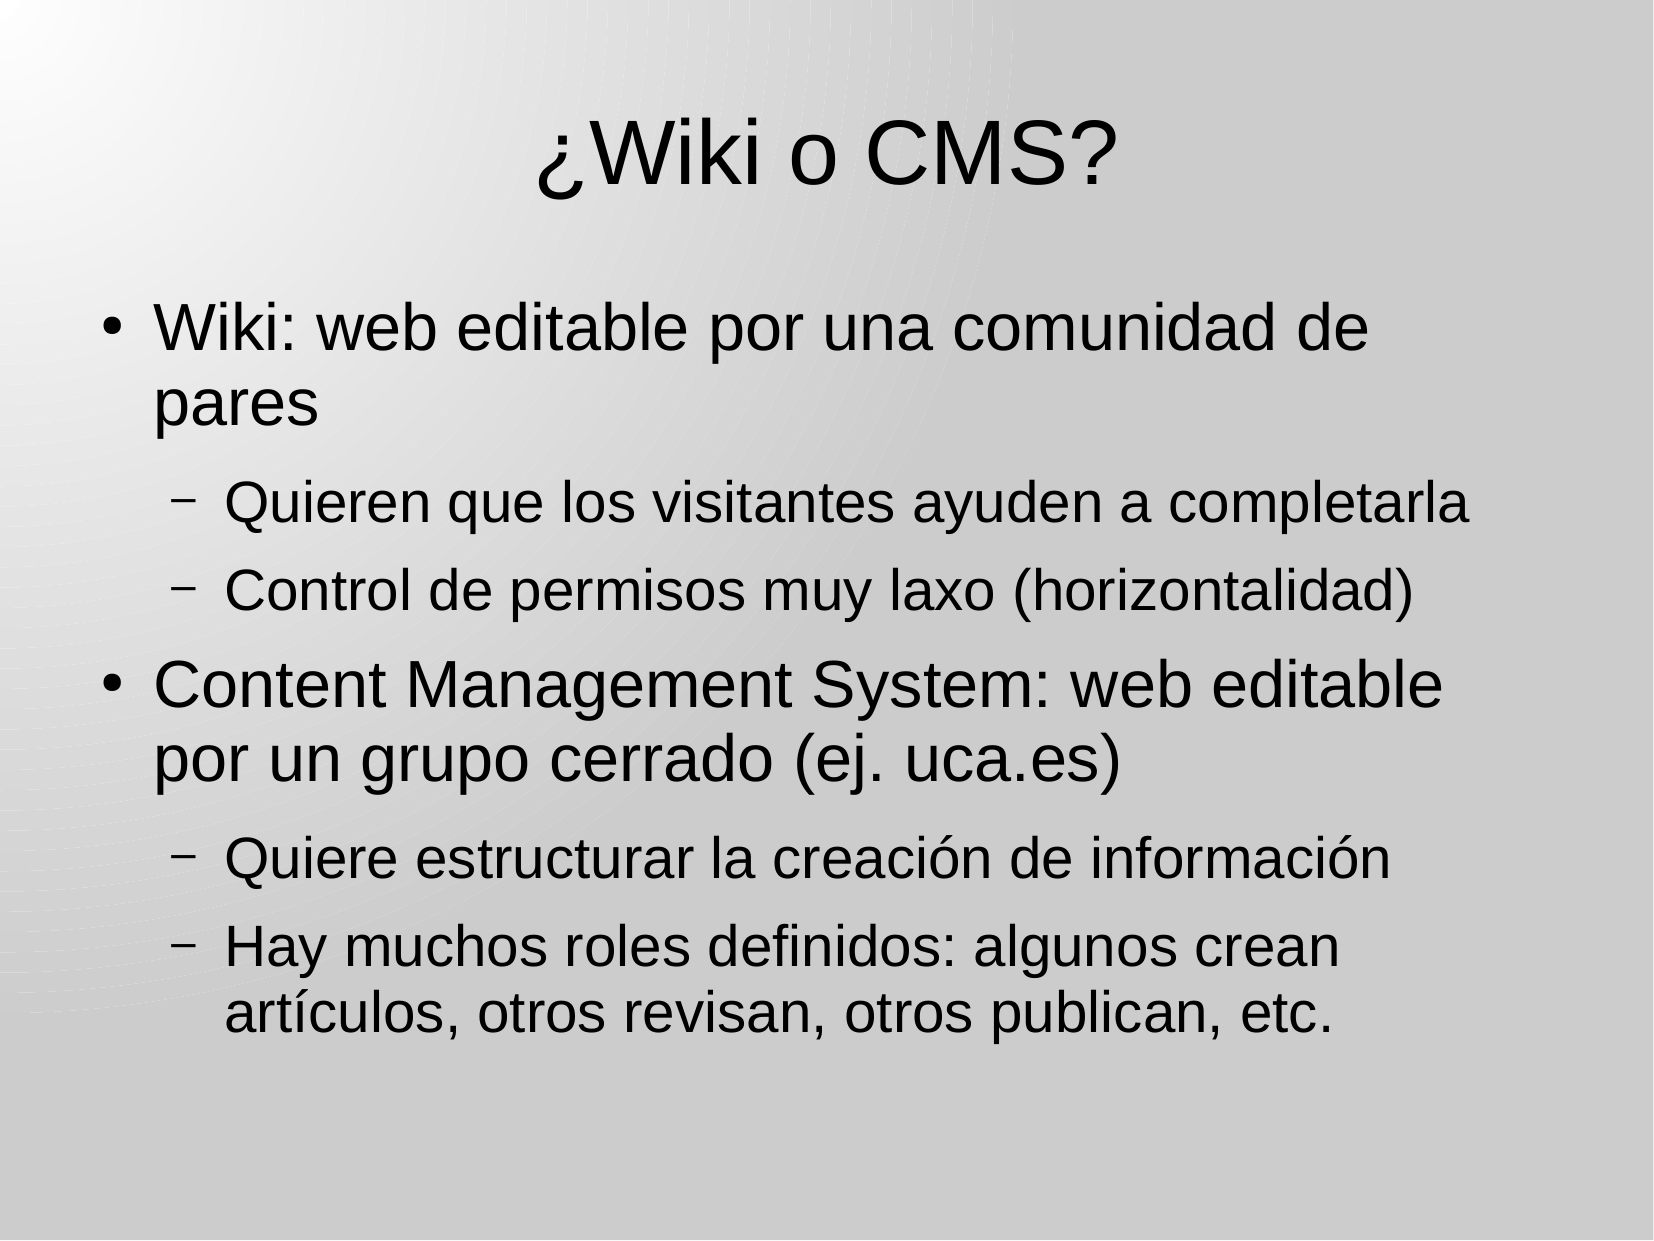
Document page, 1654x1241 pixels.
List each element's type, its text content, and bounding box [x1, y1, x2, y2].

title ¿Wiki o CMS? [82, 49, 1571, 257]
list Wiki: web editable por una comunidad de pares Quieren que los visitantes ayuden a completarla Control de permisos muy laxo (horizontalidad) Content Management System: web editable por un grupo cerrado (ej. uca.es) Quiere estructurar la creación de información Hay muchos roles definidos: algunos crean artículos, otros revisan, otros publican, etc. [82, 290, 1538, 1109]
